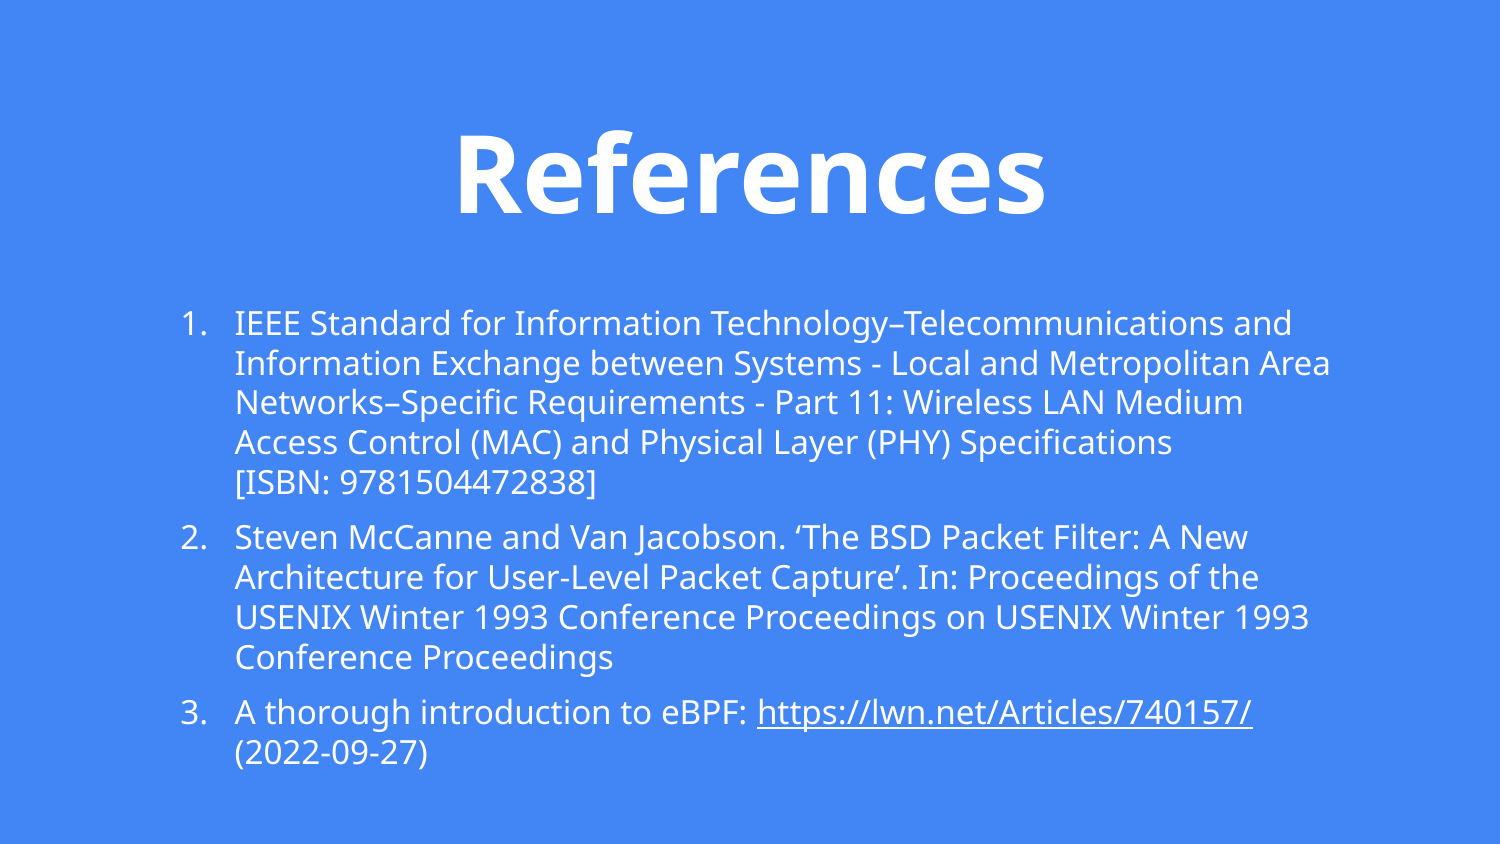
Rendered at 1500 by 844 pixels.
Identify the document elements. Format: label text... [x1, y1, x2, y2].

title References [75, 87, 1425, 254]
text_box IEEE Standard for Information Technology–Telecommunications and Information Exchange between Systems - Local and Metropolitan Area Networks–Specific Requirements - Part 11: Wireless LAN Medium Access Control (MAC) and Physical Layer (PHY) Specifications [ISBN: 9781504472838] Steven McCanne and Van Jacobson. ‘The BSD Packet Filter: A New Architecture for User-Level Packet Capture’. In: Proceedings of the USENIX Winter 1993 Conference Proceedings on USENIX Winter 1993 Conference Proceedings A thorough introduction to eBPF: https://lwn.net/Articles/740157/ (2022-09-27) [144, 286, 1356, 786]
